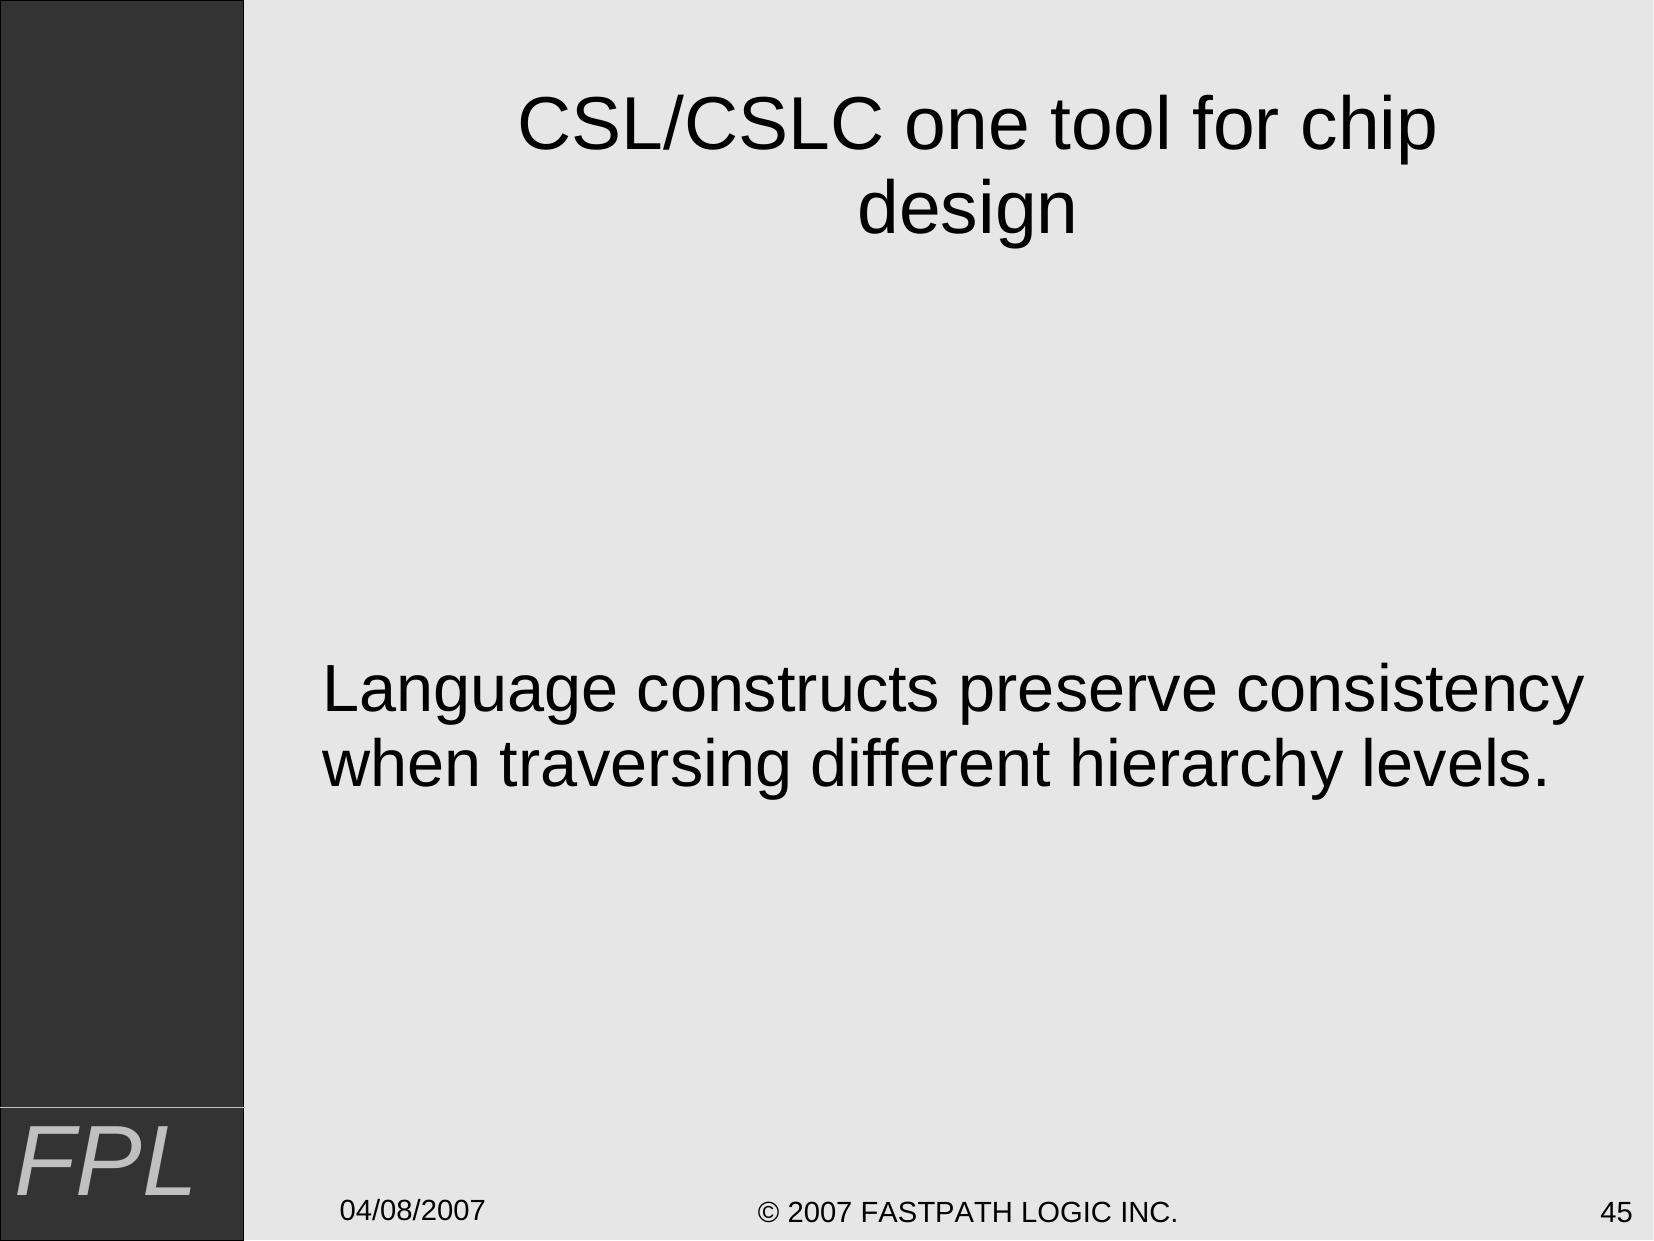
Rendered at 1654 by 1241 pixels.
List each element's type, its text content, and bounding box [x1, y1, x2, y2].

subtitle Language constructs preserve consistency when traversing different hierarchy levels. [322, 272, 1635, 1179]
title CSL/CSLC one tool for chip design [427, 54, 1530, 272]
